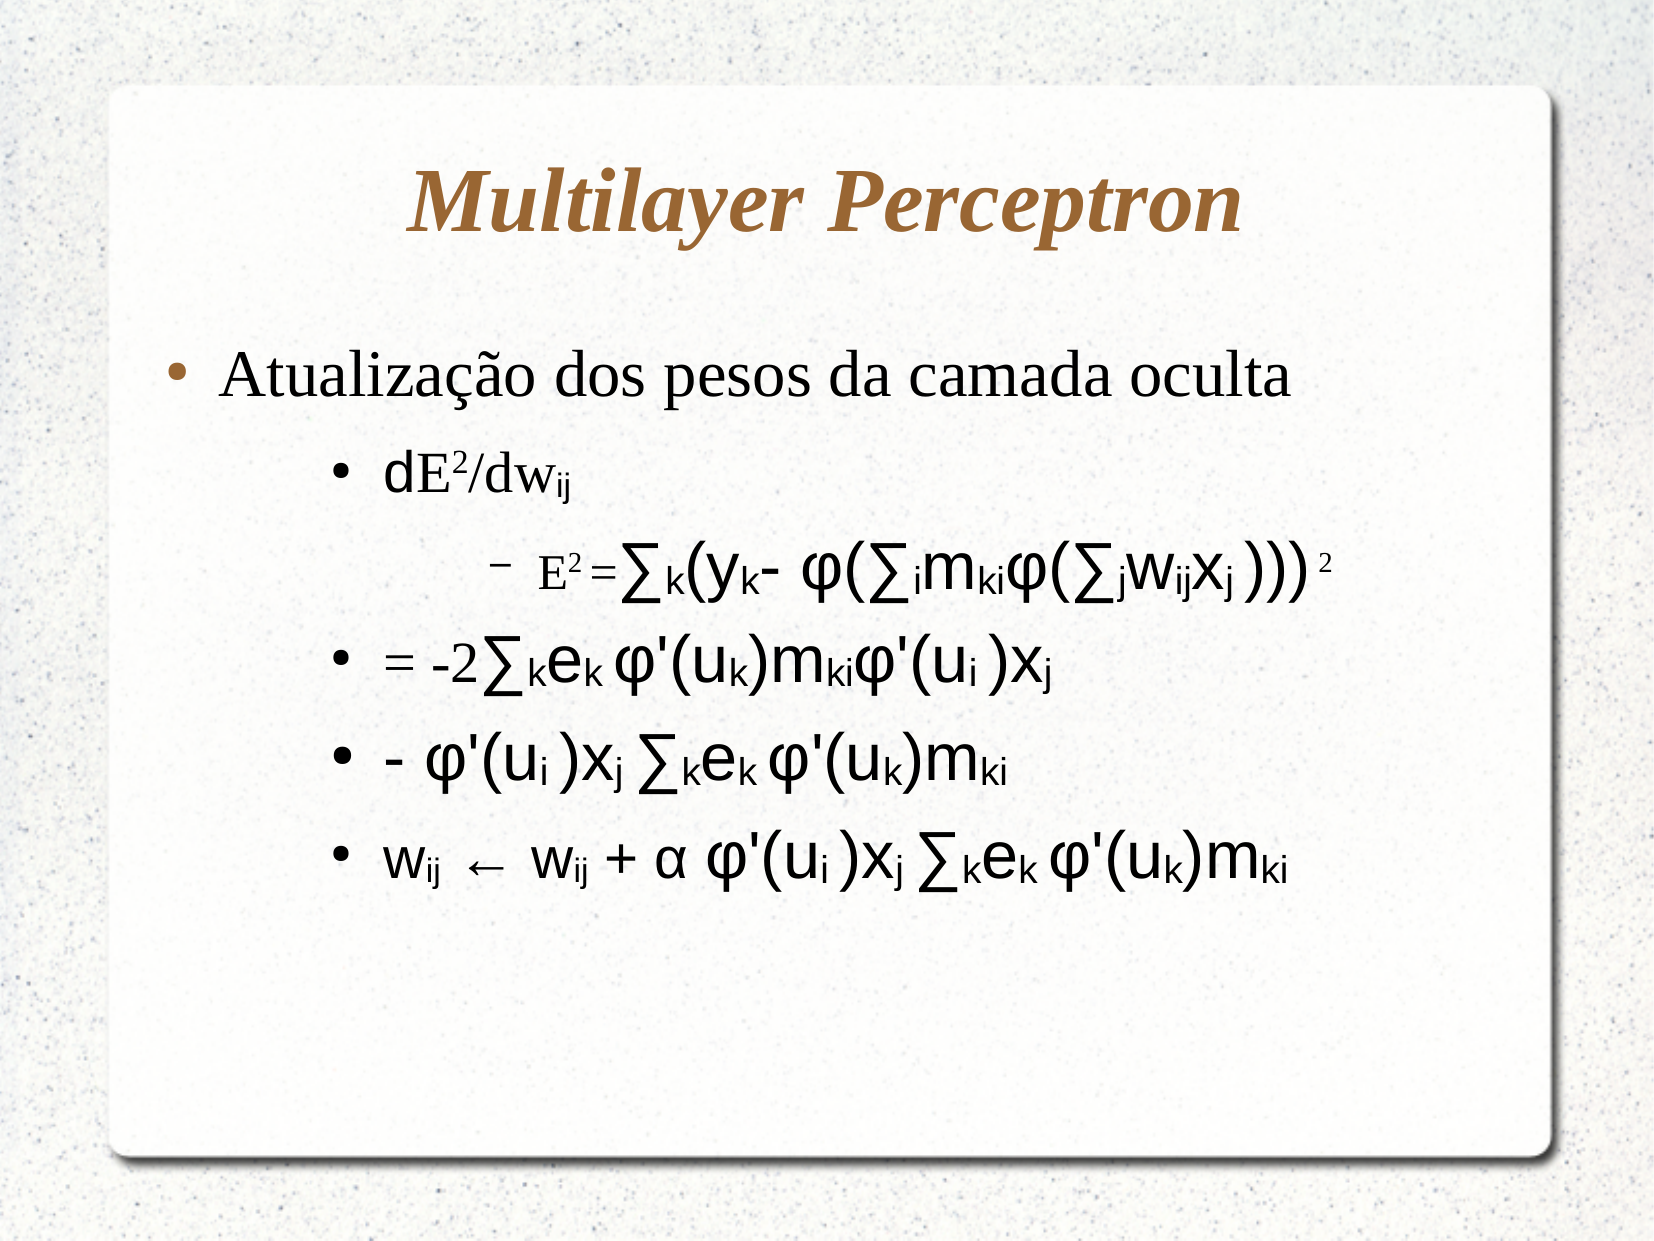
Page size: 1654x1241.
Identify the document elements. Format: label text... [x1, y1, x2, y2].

picture [0, 0, 1654, 1241]
list Atualização dos pesos da camada oculta dE2/dwij E2 =∑k(yk- φ(∑imkiφ(∑jwijxj ))) 2 = -2∑kek φ'(uk)mkiφ'(ui )xj - φ'(ui )xj ∑kek φ'(uk)mki wij ← wij + α φ'(ui )xj ∑kek φ'(uk)mki [147, 336, 1506, 1241]
title Multilayer Perceptron [118, 96, 1536, 304]
